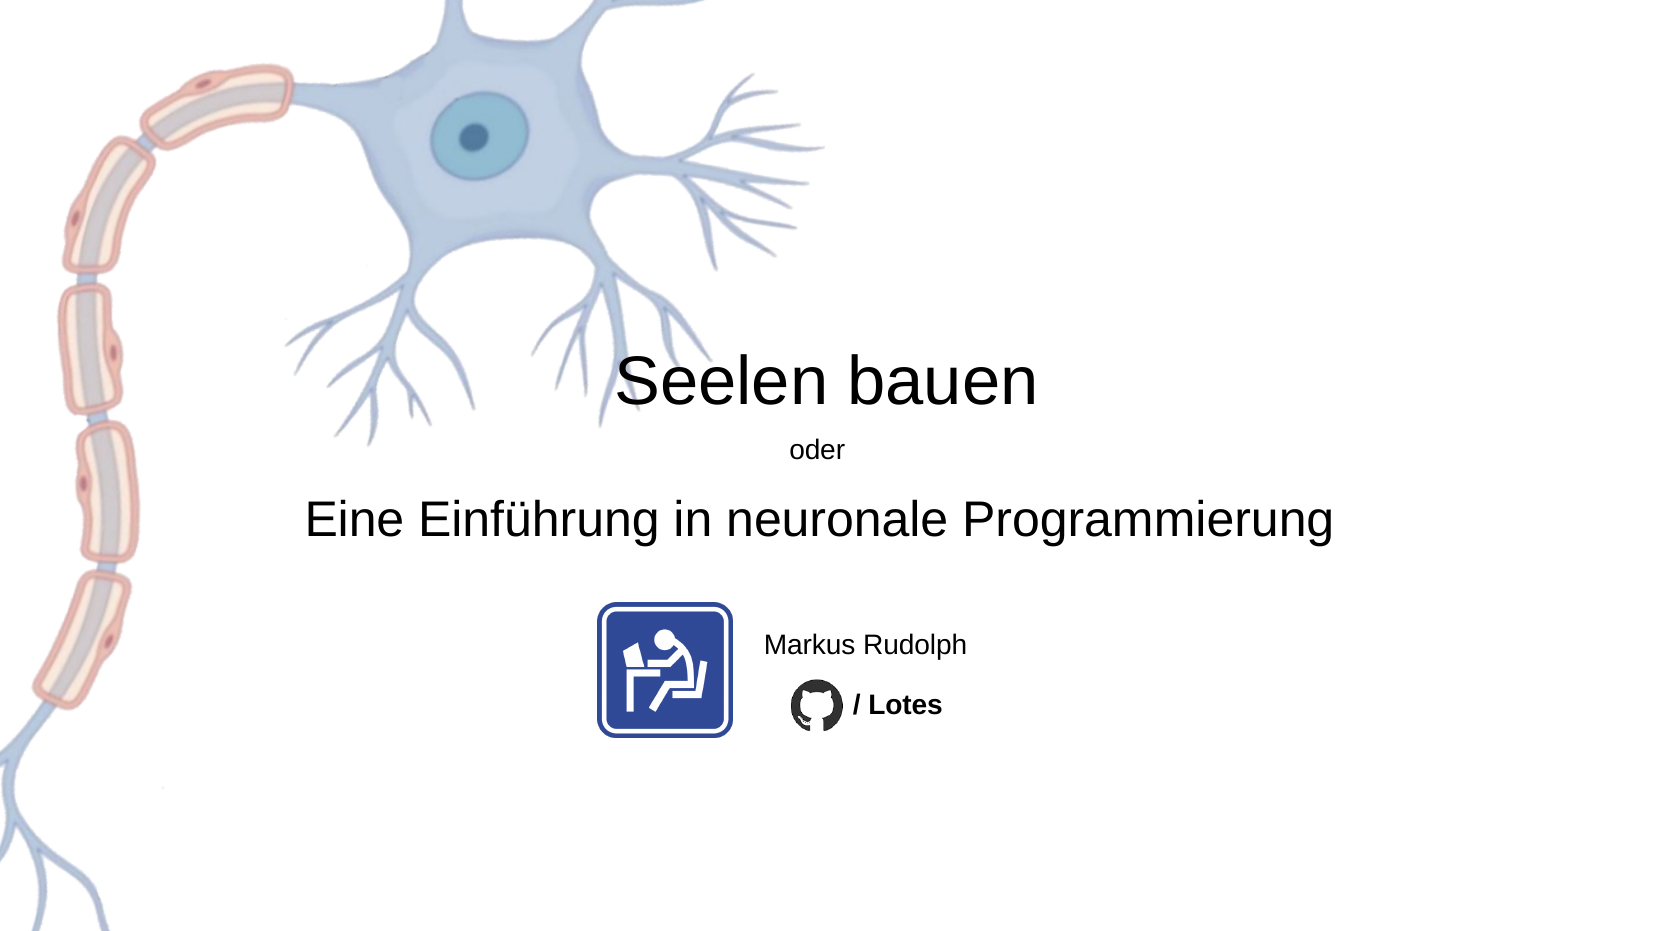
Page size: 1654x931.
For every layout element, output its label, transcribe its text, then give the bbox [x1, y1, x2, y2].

text_box / Lotes [838, 682, 989, 729]
picture [764, 677, 869, 733]
text_box Markus Rudolph [749, 621, 1052, 668]
text_box oder [774, 426, 879, 473]
text_box Eine Einführung in neuronale Programmierung [289, 483, 1364, 554]
picture [0, 0, 865, 931]
title Seelen bauen [82, 302, 1571, 459]
